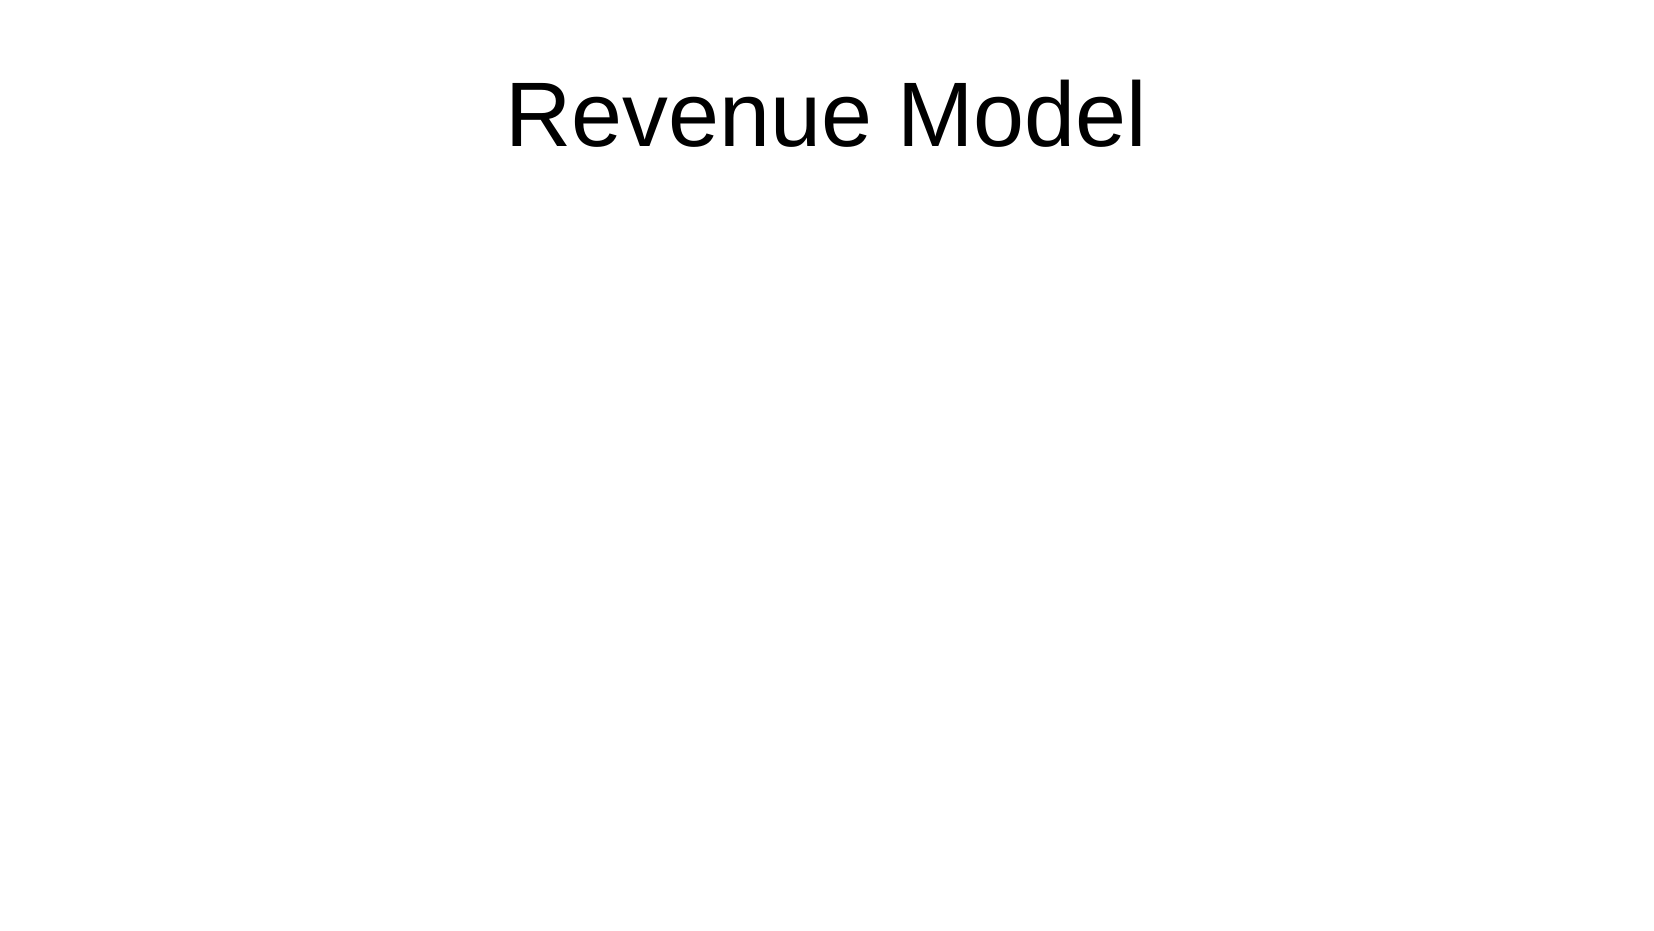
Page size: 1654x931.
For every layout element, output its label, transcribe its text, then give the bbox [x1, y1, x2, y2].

title Revenue Model [82, 37, 1571, 193]
